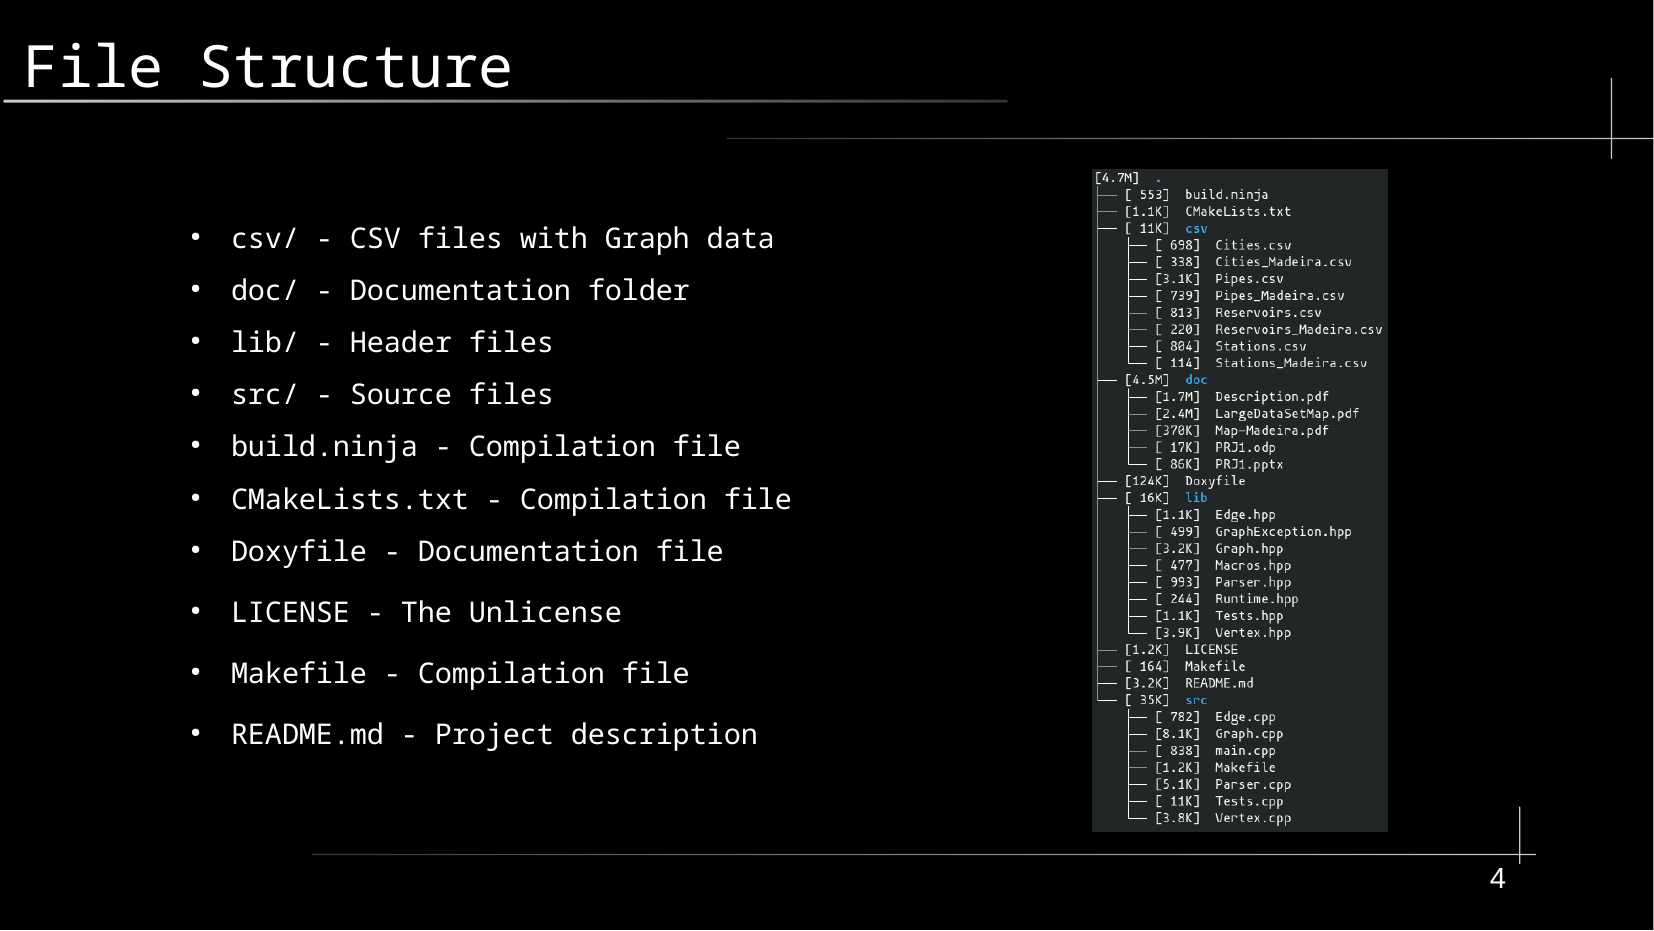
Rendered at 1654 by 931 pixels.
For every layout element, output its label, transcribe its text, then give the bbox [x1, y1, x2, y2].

picture [1092, 169, 1388, 832]
list csv/ - CSV files with Graph data doc/ - Documentation folder lib/ - Header files src/ - Source files build.ninja - Compilation file CMakeLists.txt - Compilation file Doxyfile - Documentation file LICENSE - The Unlicense Makefile - Compilation file README.md - Project description [177, 217, 1092, 758]
title File Structure [23, 11, 1589, 119]
